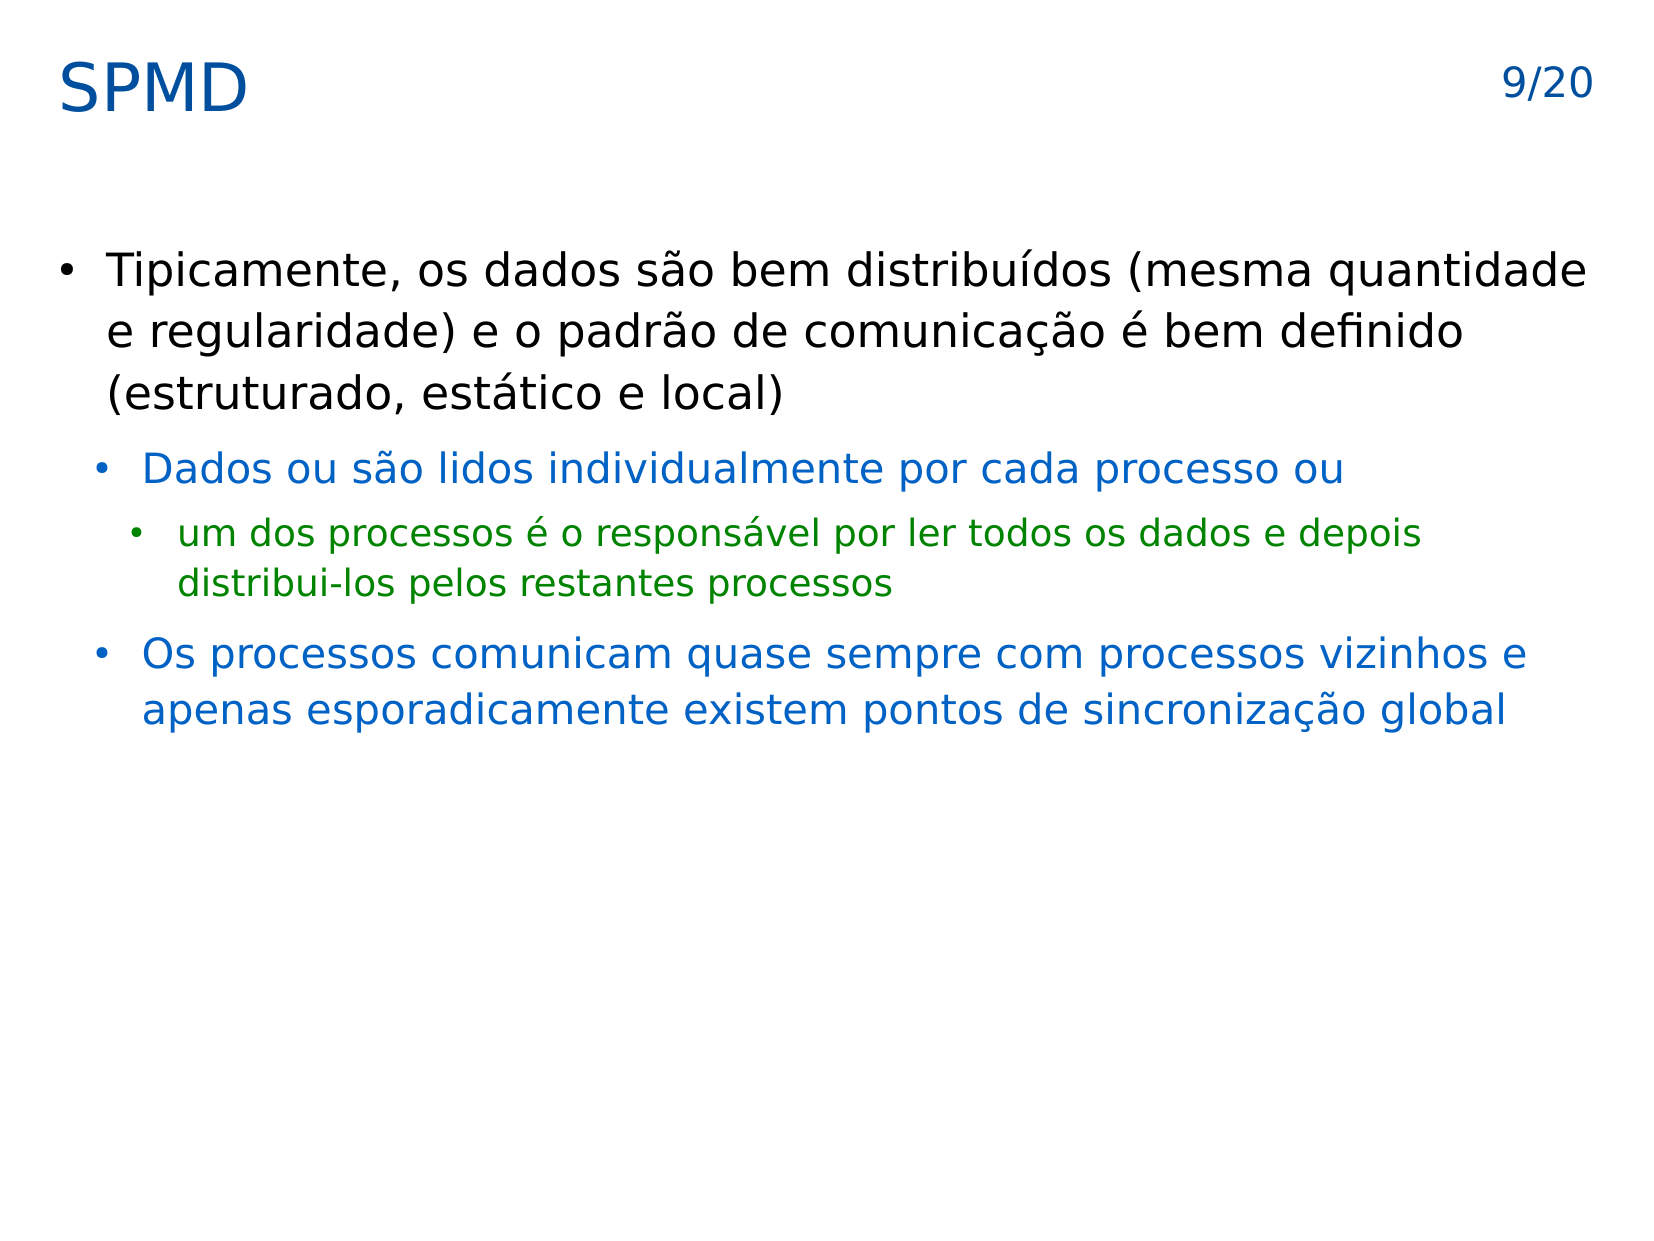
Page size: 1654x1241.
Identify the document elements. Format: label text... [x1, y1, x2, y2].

title SPMD [59, 29, 1625, 148]
list Tipicamente, os dados são bem distribuídos (mesma quantidade e regularidade) e o padrão de comunicação é bem definido (estruturado, estático e local) Dados ou são lidos individualmente por cada processo ou um dos processos é o responsável por ler todos os dados e depois distribui-los pelos restantes processos Os processos comunicam quase sempre com processos vizinhos e apenas esporadicamente existem pontos de sincronização global [59, 236, 1595, 1211]
